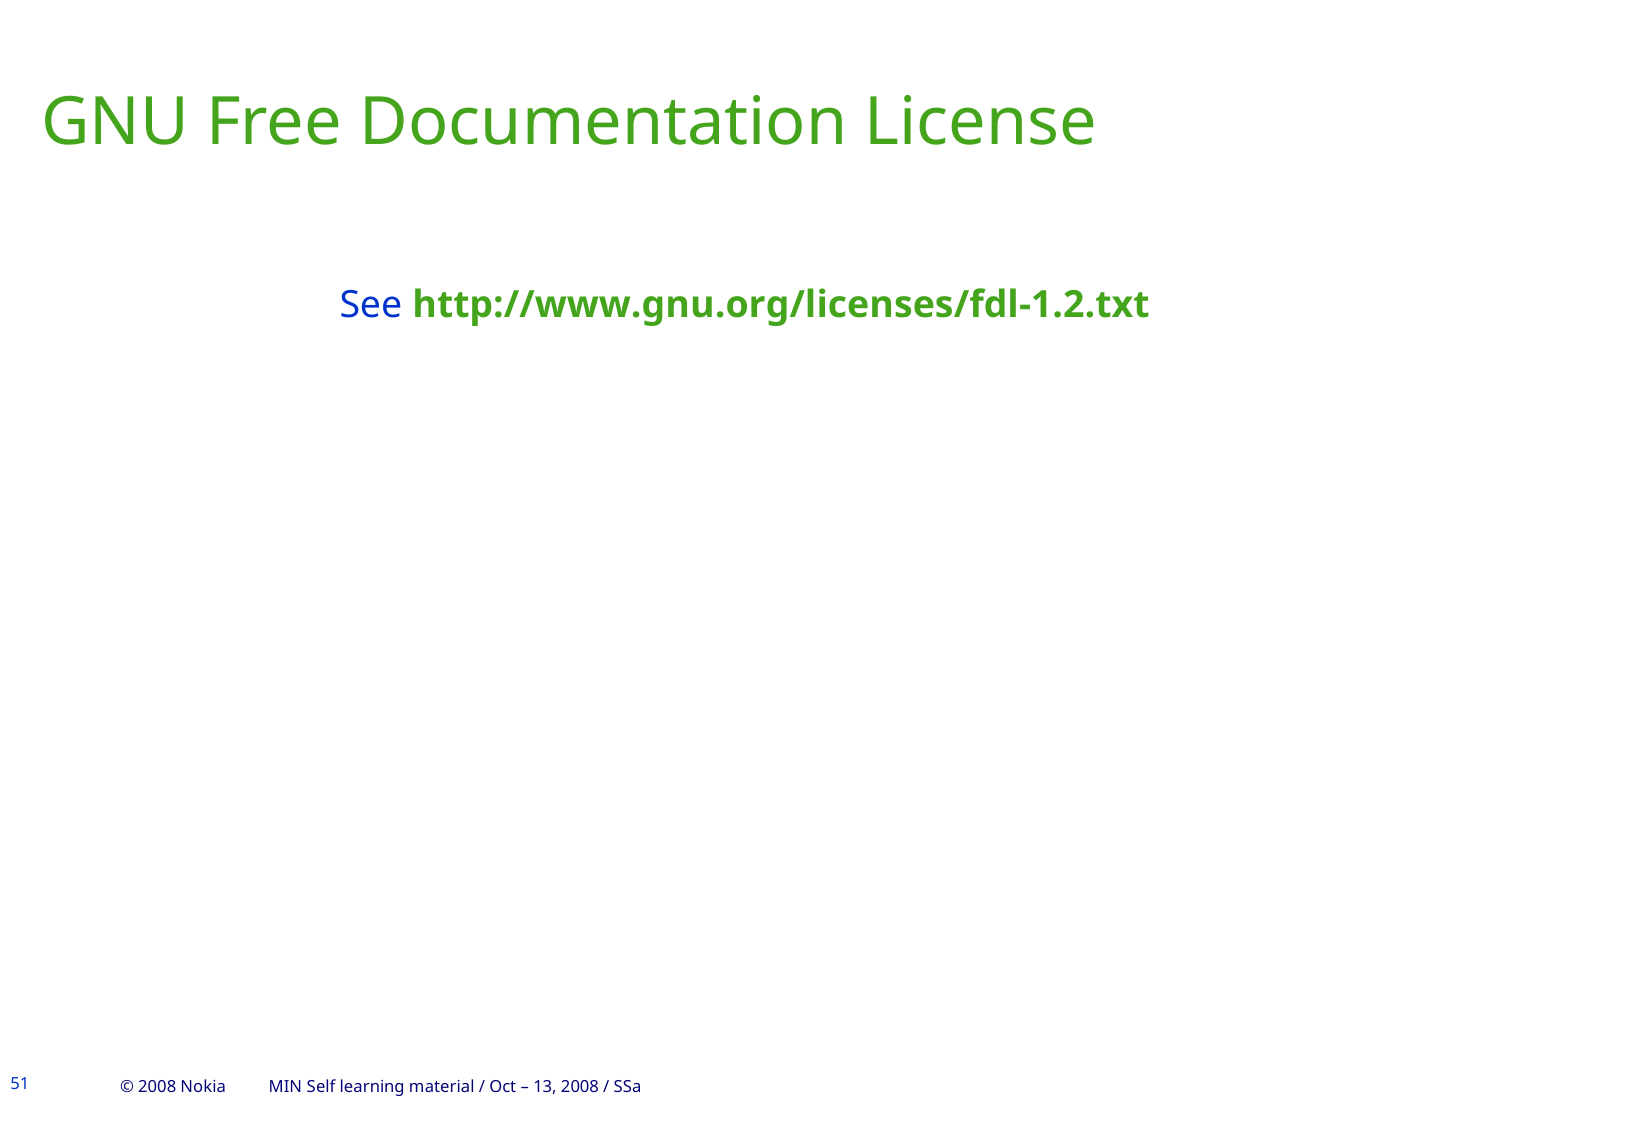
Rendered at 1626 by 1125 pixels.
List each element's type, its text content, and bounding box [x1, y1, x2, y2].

title GNU Free Documentation License [41, 70, 1504, 174]
text_box See http://www.gnu.org/licenses/fdl-1.2.txt [324, 269, 1166, 336]
